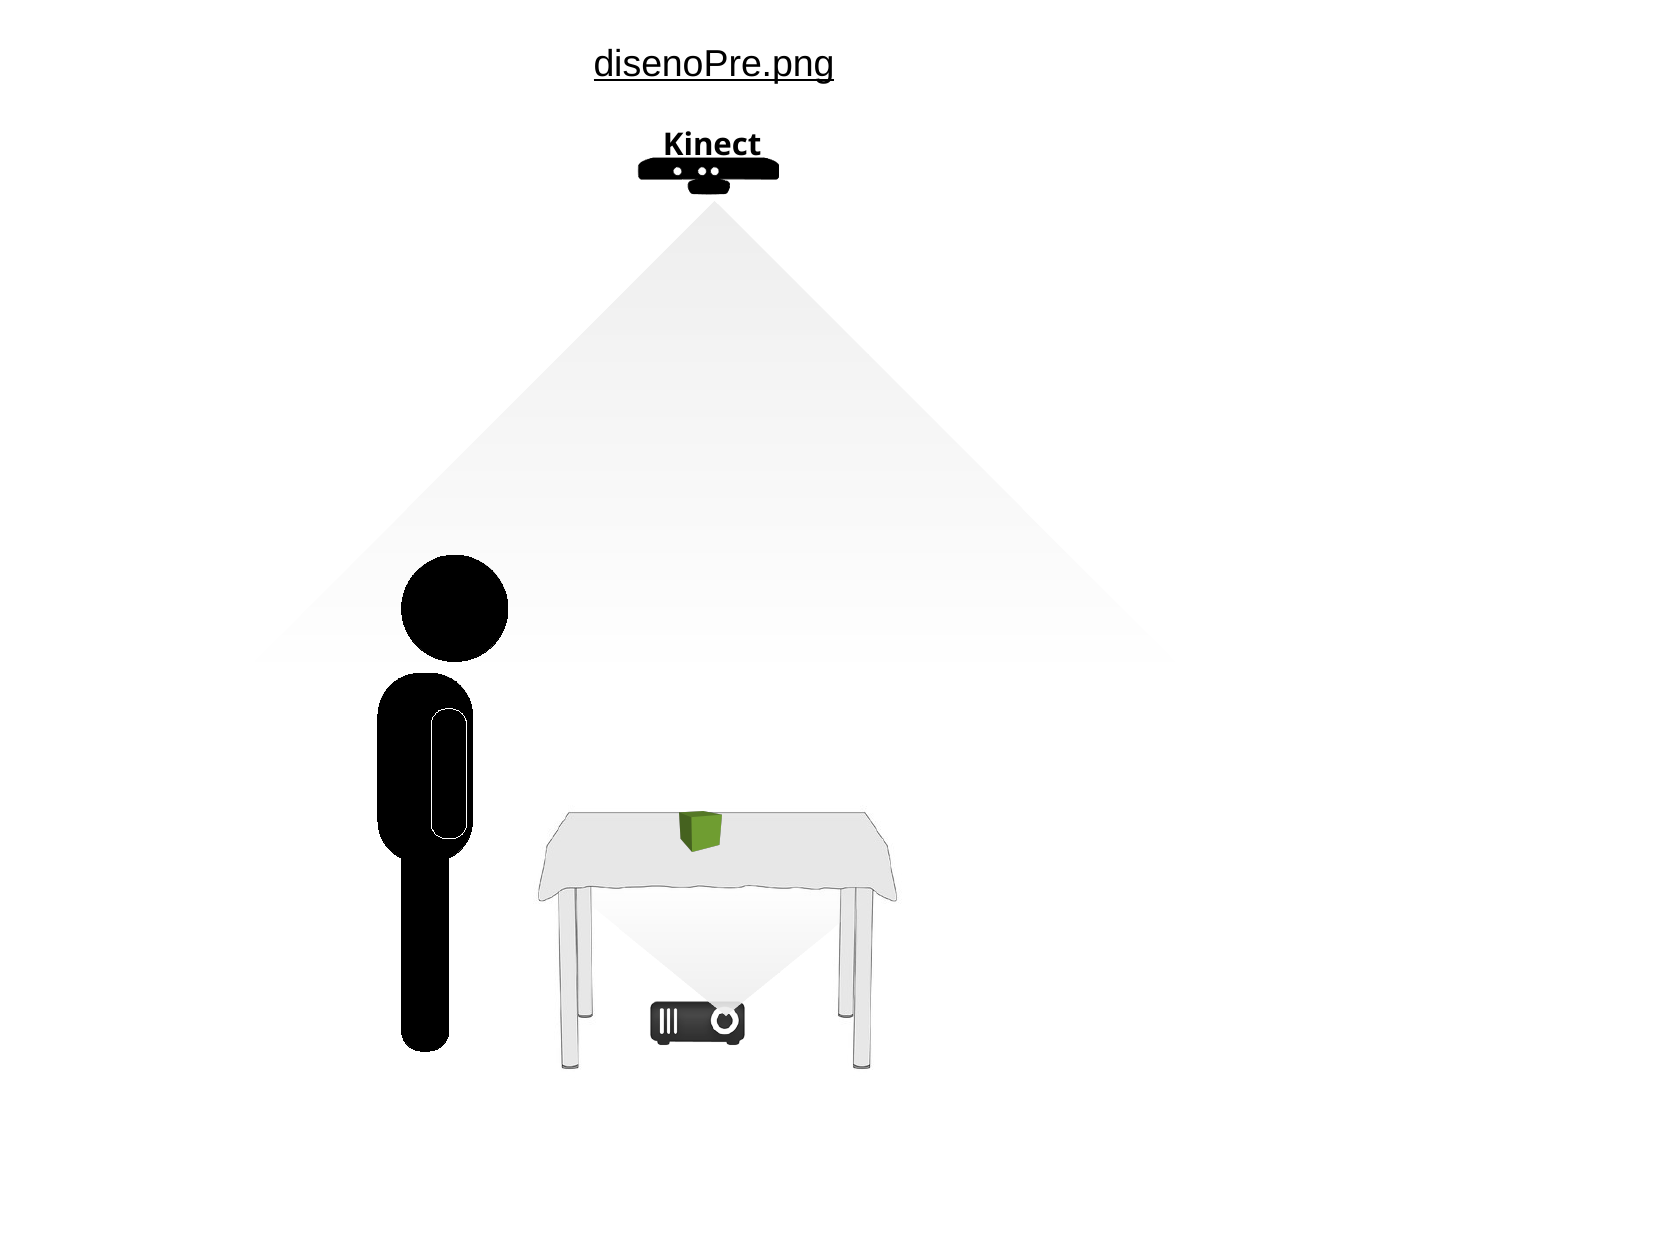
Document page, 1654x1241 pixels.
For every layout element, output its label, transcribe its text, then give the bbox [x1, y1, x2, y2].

text_box [566, 885, 886, 1016]
picture [519, 714, 910, 1140]
text_box disenoPre.png [578, 35, 1122, 95]
picture [637, 106, 780, 249]
text_box [253, 200, 1176, 662]
text_box Kinect [669, 131, 755, 156]
text_box [377, 673, 473, 1052]
